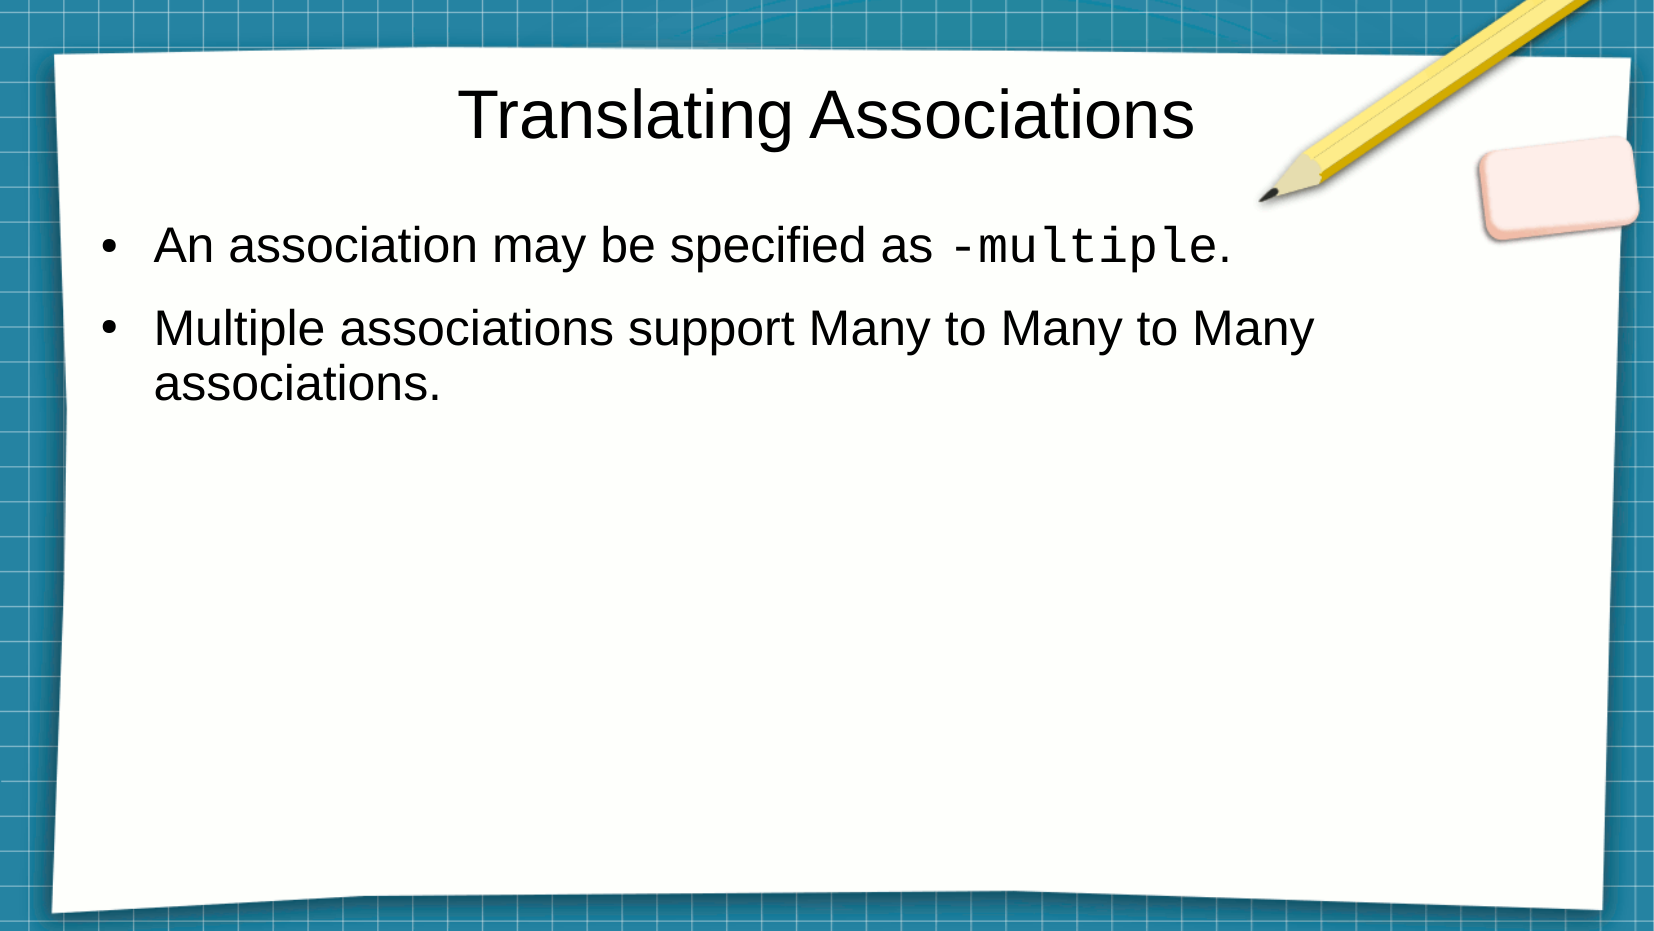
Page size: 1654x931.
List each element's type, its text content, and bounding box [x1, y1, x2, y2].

list An association may be specified as -multiple. Multiple associations support Many to Many to Many associations. [82, 217, 1571, 758]
title Translating Associations [82, 37, 1571, 193]
picture [0, 0, 1654, 931]
